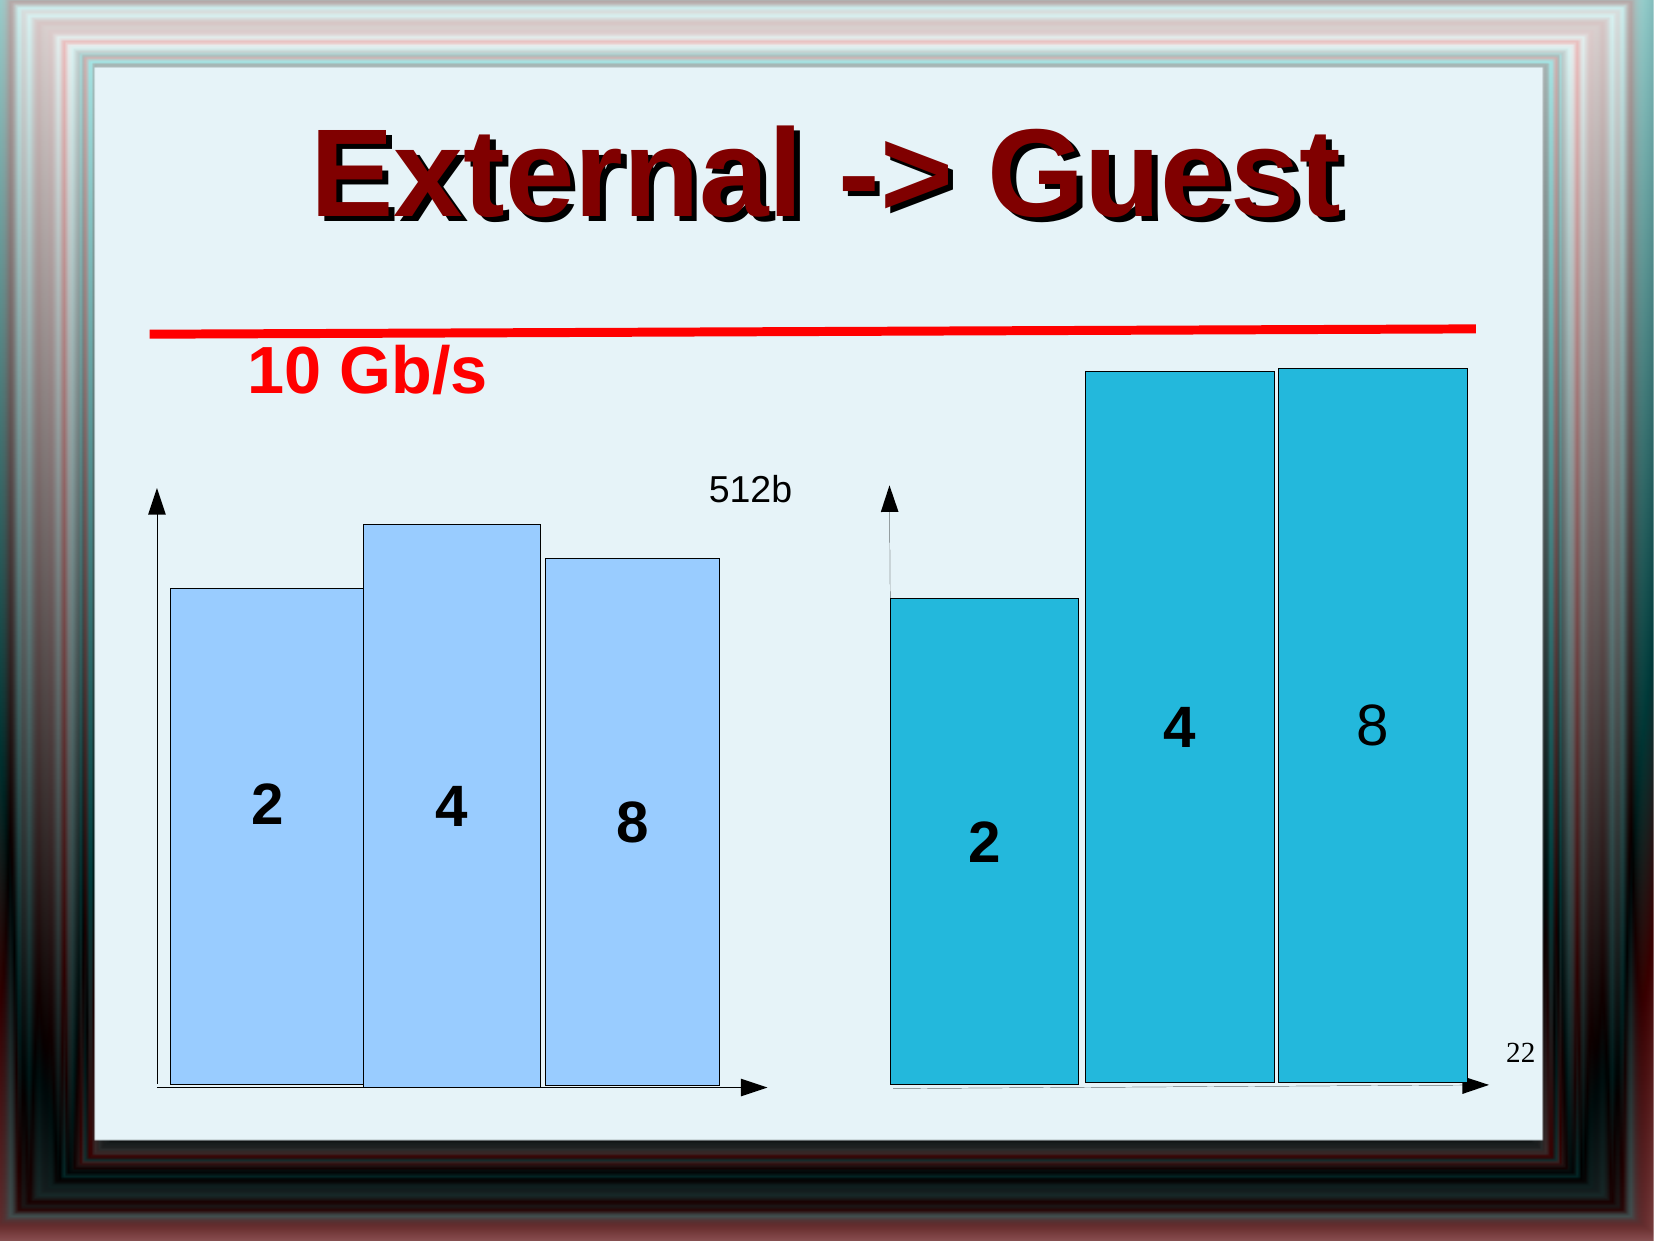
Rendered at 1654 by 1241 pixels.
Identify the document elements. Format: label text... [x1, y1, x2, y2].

picture [0, 0, 1654, 1241]
text_box 10 Gb/s [232, 326, 511, 418]
title External -> Guest [118, 88, 1536, 257]
text_box 2 [170, 588, 364, 1085]
text_box 2 [890, 598, 1079, 1085]
text_box 8 [1278, 368, 1468, 1083]
text_box 4 [1085, 371, 1275, 1083]
text_box 4 [363, 524, 541, 1088]
text_box 512b [694, 460, 881, 518]
text_box 8 [545, 558, 720, 1086]
